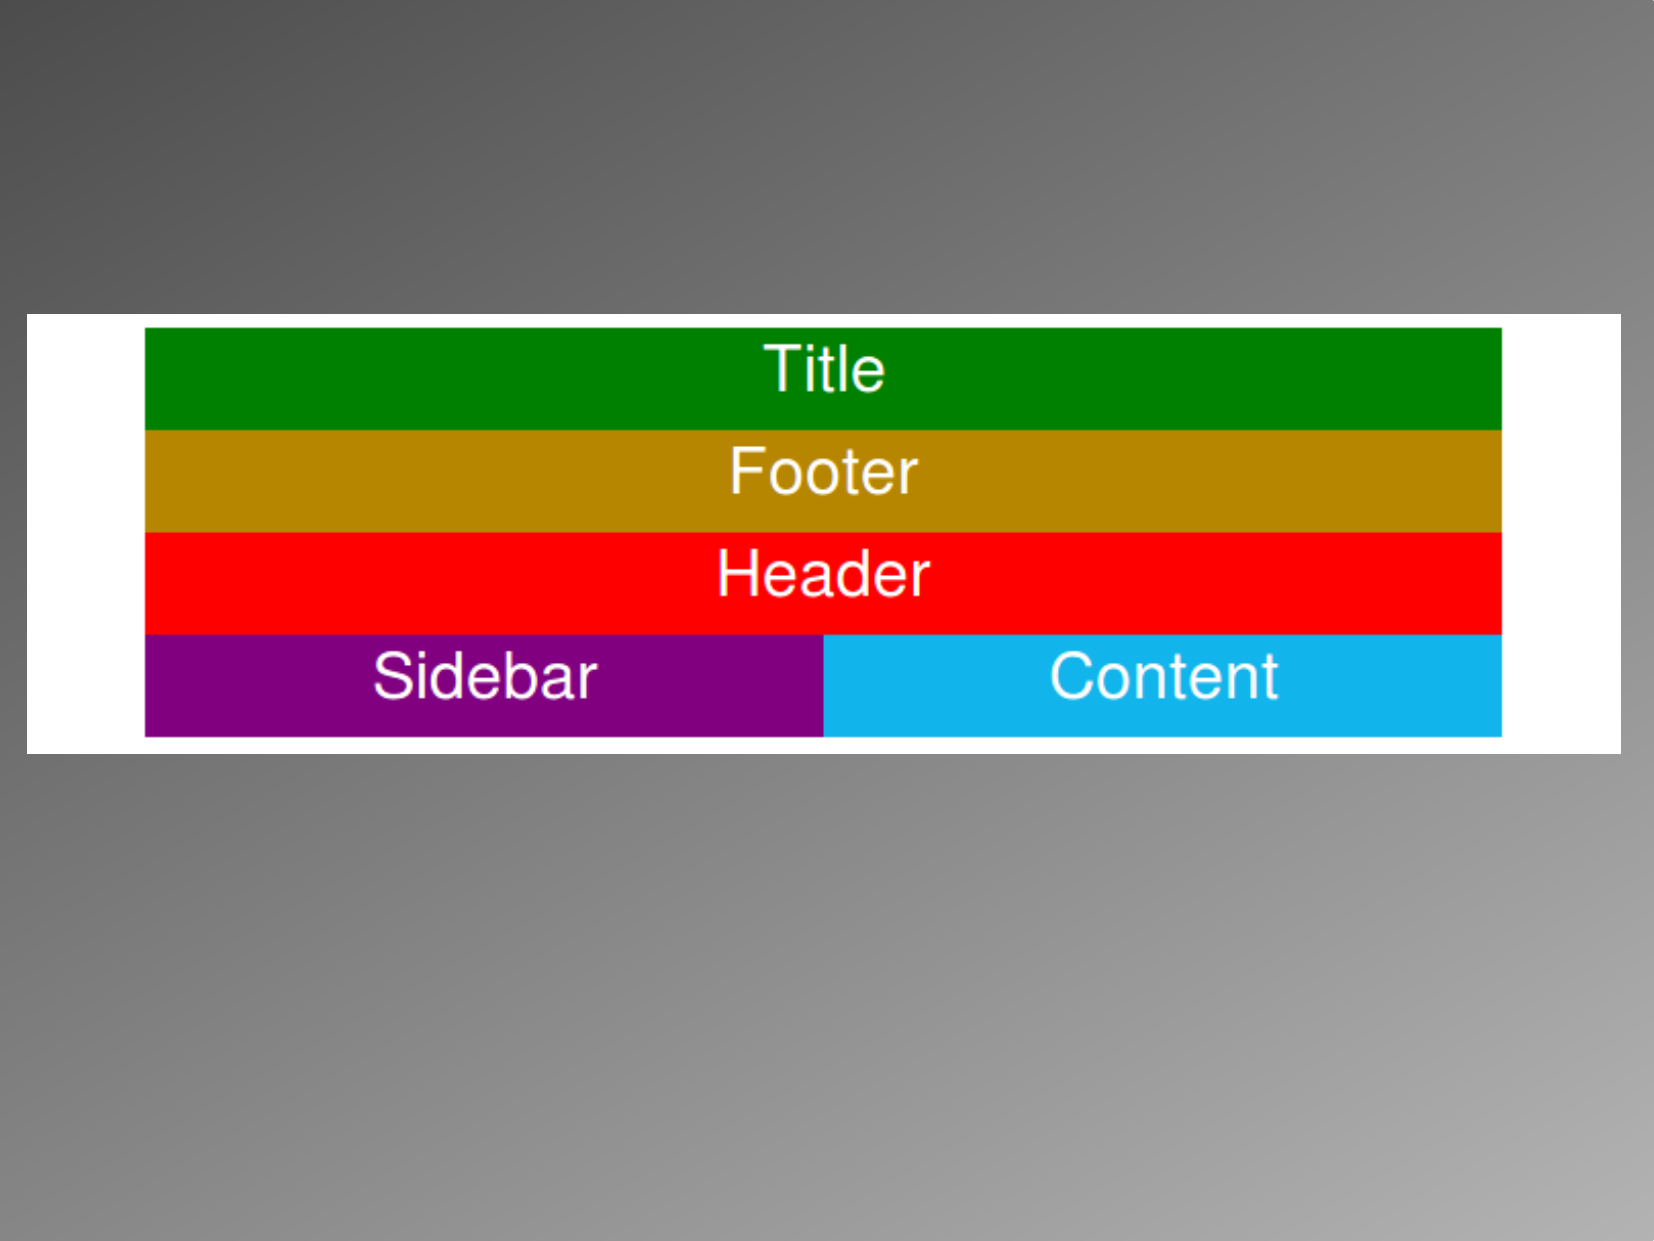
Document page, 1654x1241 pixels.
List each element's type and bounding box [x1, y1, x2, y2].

picture [27, 314, 1621, 755]
